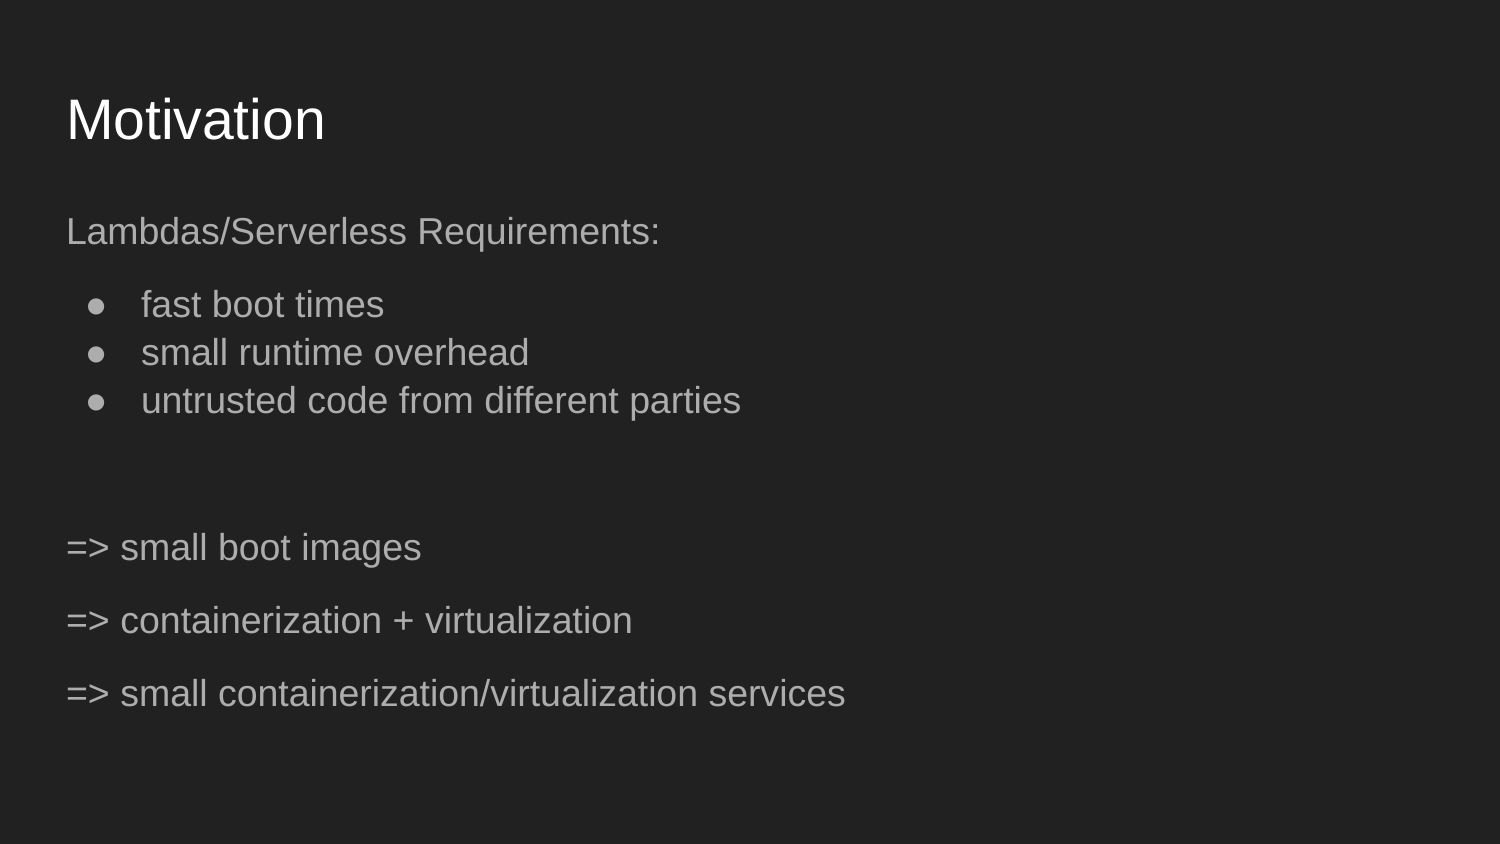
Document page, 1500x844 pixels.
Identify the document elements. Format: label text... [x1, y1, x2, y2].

list Lambdas/Serverless Requirements: fast boot times small runtime overhead untrusted code from different parties => small boot images => containerization + virtualization => small containerization/virtualization services [51, 189, 1449, 750]
title Motivation [51, 72, 1449, 167]
